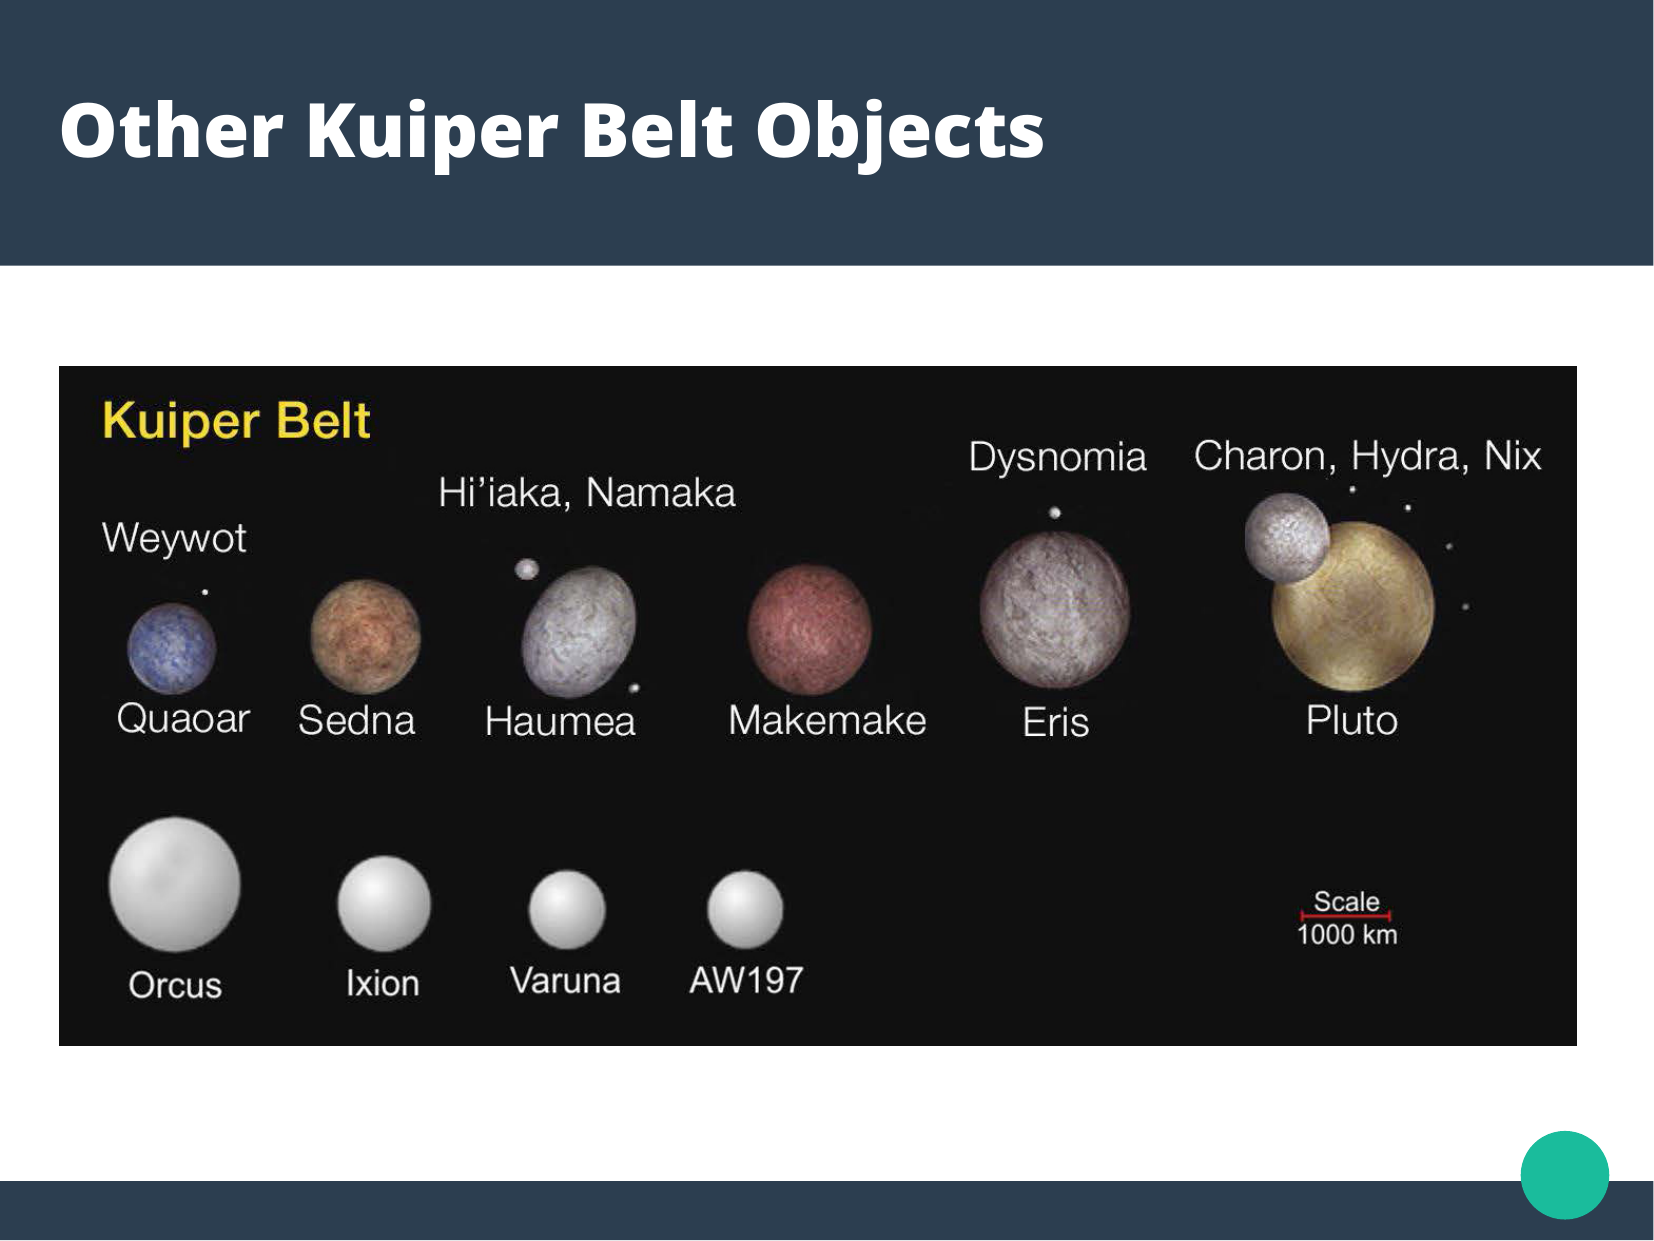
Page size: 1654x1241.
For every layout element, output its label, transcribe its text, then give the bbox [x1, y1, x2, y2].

picture [59, 366, 1577, 1046]
title Other Kuiper Belt Objects [59, 49, 1595, 207]
